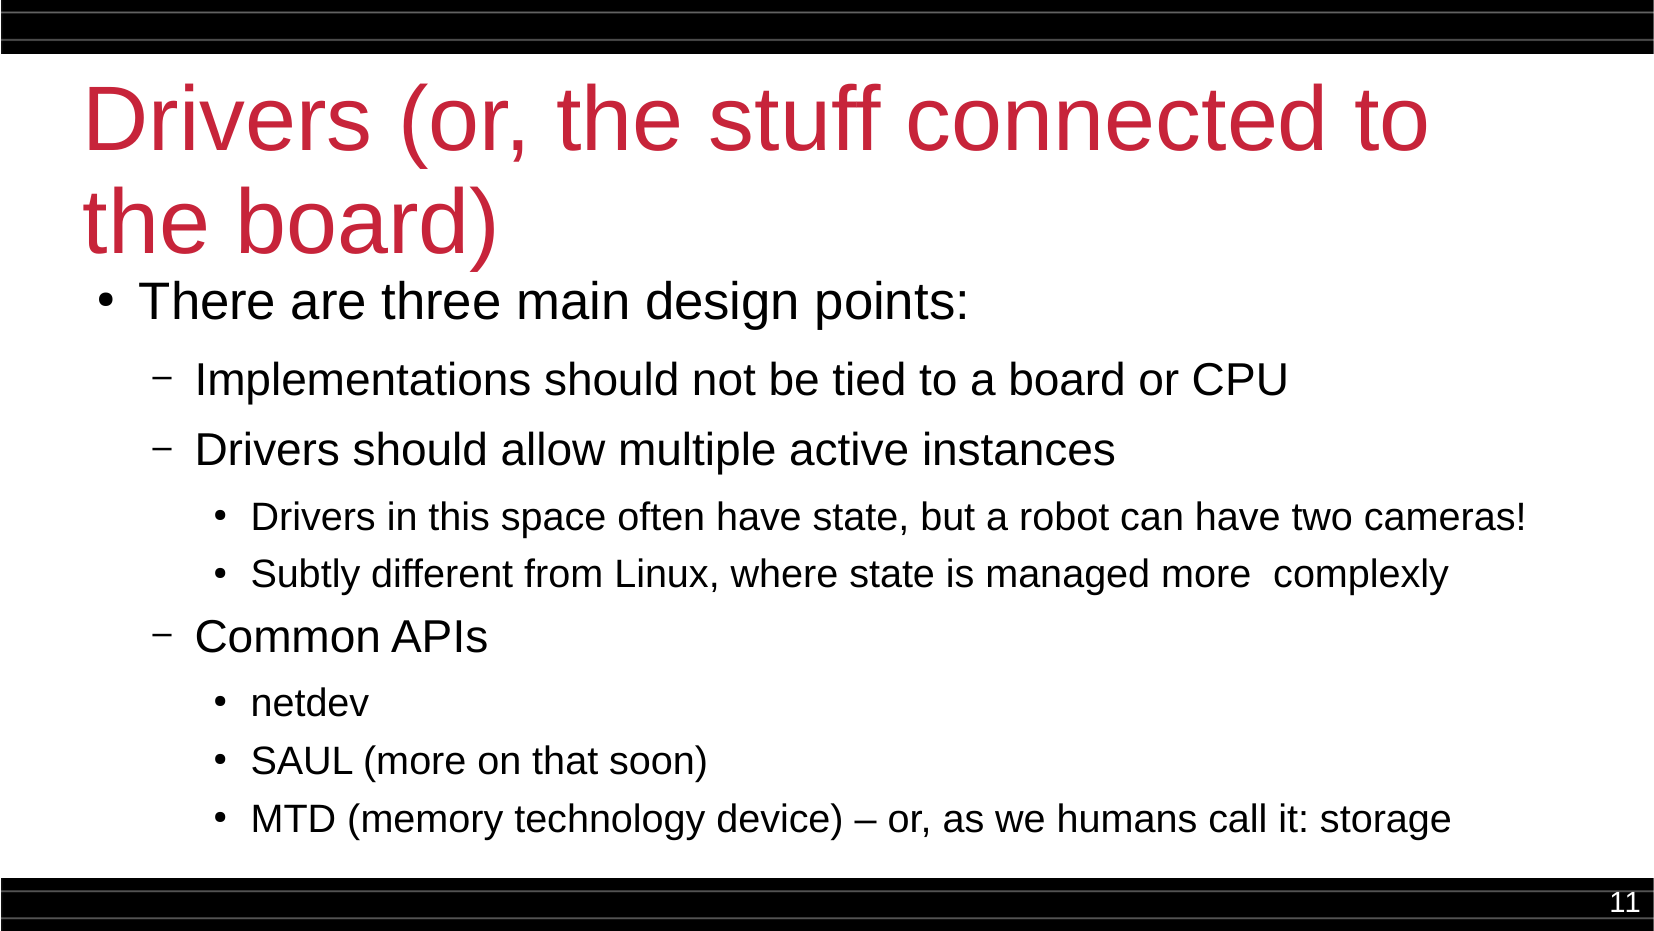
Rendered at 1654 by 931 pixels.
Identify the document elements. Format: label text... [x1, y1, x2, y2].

picture [1, 878, 1654, 931]
picture [1, 0, 1654, 54]
list There are three main design points: Implementations should not be tied to a board or CPU Drivers should allow multiple active instances Drivers in this space often have state, but a robot can have two cameras! Subtly different from Linux, where state is managed more complexly Common APIs netdev SAUL (more on that soon) MTD (memory technology device) – or, as we humans call it: storage [82, 271, 1571, 851]
title Drivers (or, the stuff connected to the board) [82, 67, 1571, 271]
